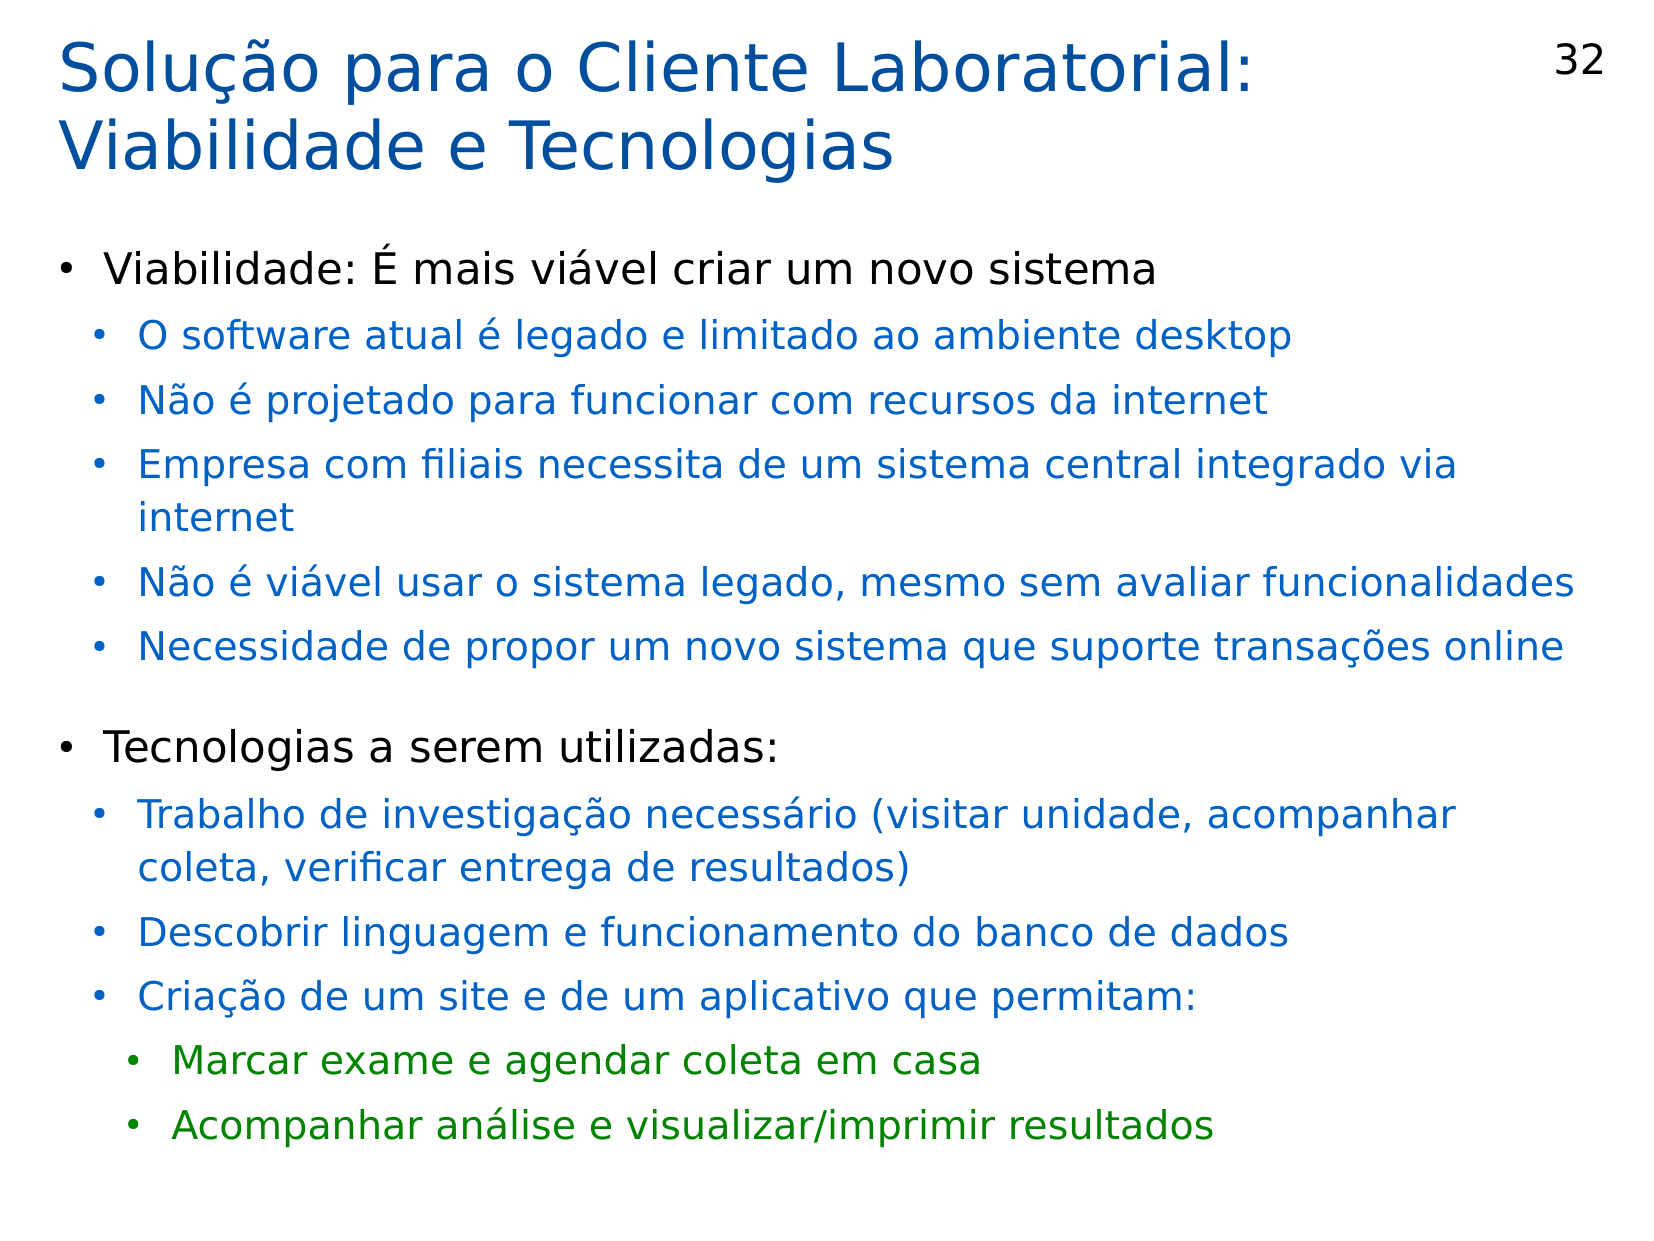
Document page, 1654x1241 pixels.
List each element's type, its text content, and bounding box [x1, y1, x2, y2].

title Solução para o Cliente Laboratorial: Viabilidade e Tecnologias [59, 29, 1506, 186]
list Viabilidade: É mais viável criar um novo sistema O software atual é legado e limitado ao ambiente desktop Não é projetado para funcionar com recursos da internet Empresa com filiais necessita de um sistema central integrado via internet Não é viável usar o sistema legado, mesmo sem avaliar funcionalidades Necessidade de propor um novo sistema que suporte transações online Tecnologias a serem utilizadas: Trabalho de investigação necessário (visitar unidade, acompanhar coleta, verificar entrega de resultados) Descobrir linguagem e funcionamento do banco de dados Criação de um site e de um aplicativo que permitam: Marcar exame e agendar coleta em casa Acompanhar análise e visualizar/imprimir resultados [59, 236, 1595, 1211]
